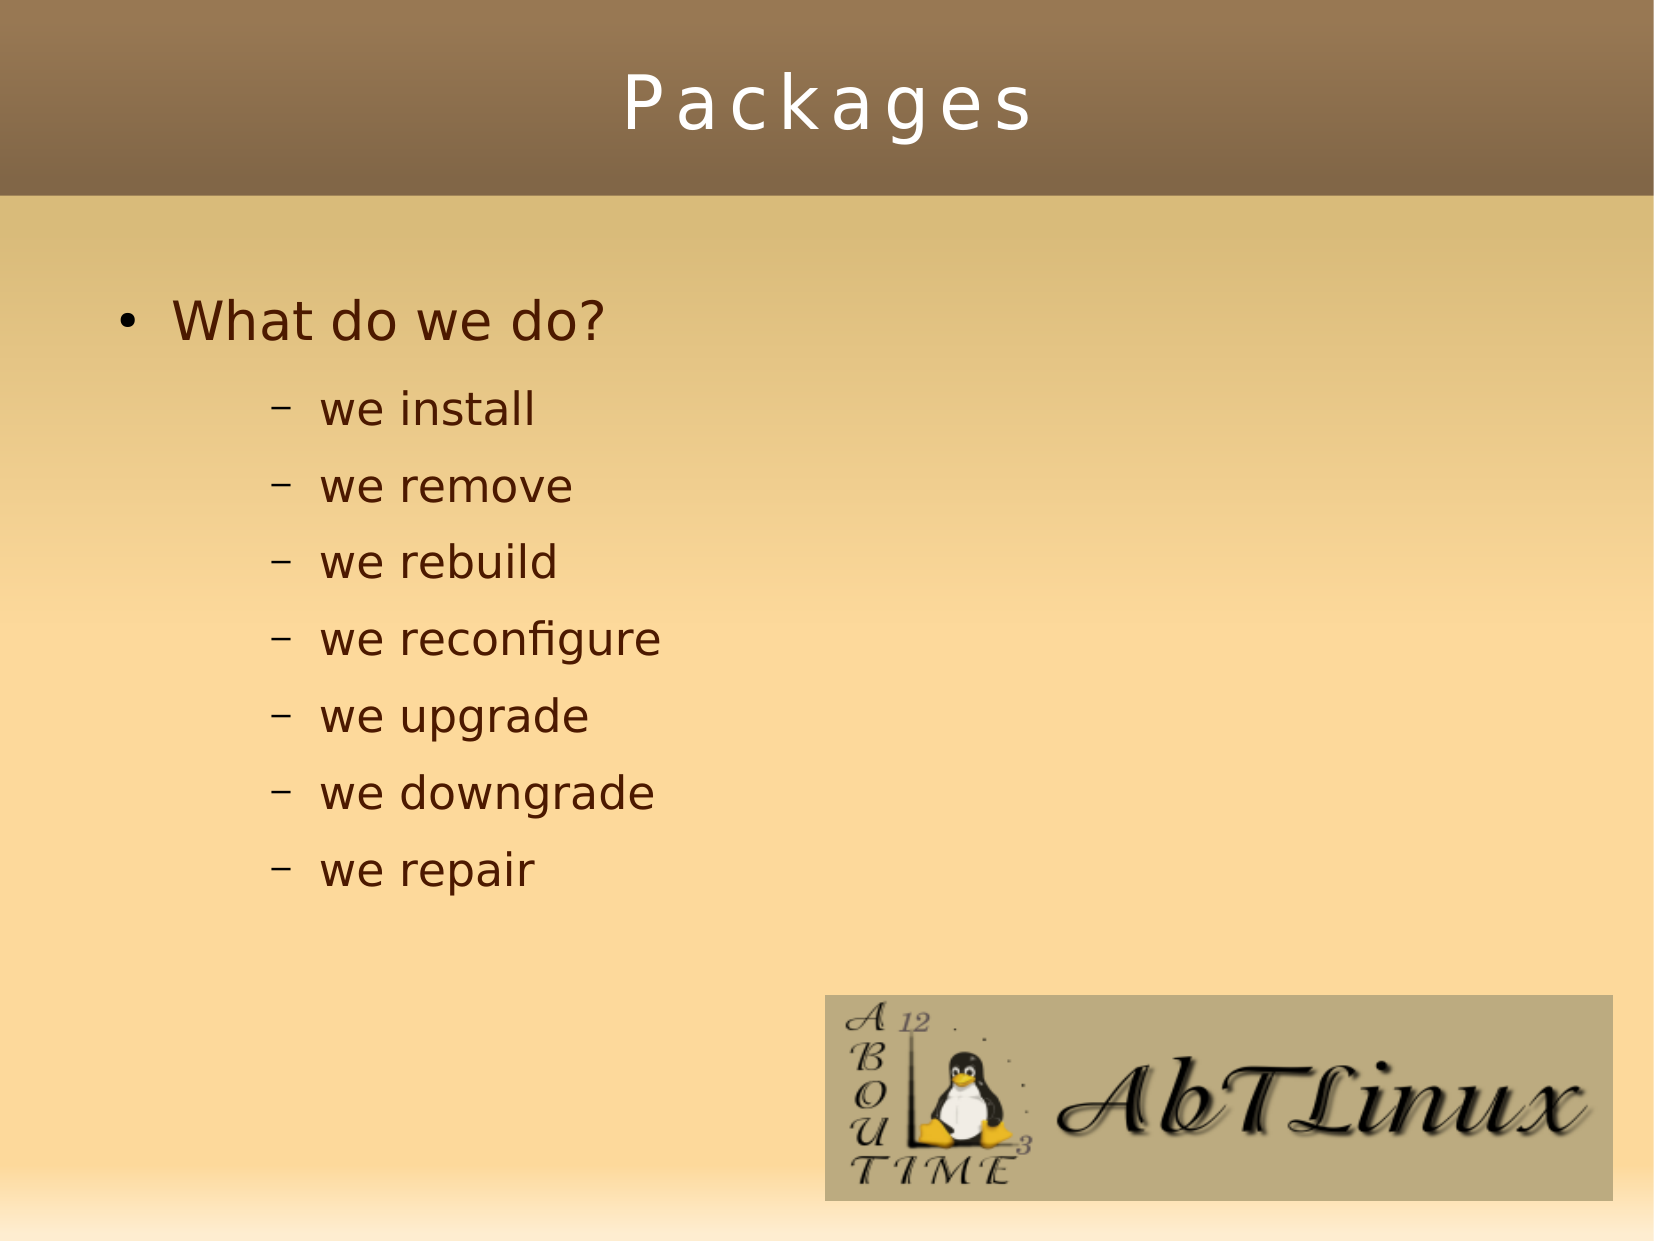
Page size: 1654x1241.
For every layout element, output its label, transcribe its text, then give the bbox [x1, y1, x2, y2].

picture [0, 0, 1654, 1241]
list What do we do? we install we remove we rebuild we reconfigure we upgrade we downgrade we repair [82, 290, 1571, 1109]
title Packages [59, 29, 1595, 178]
